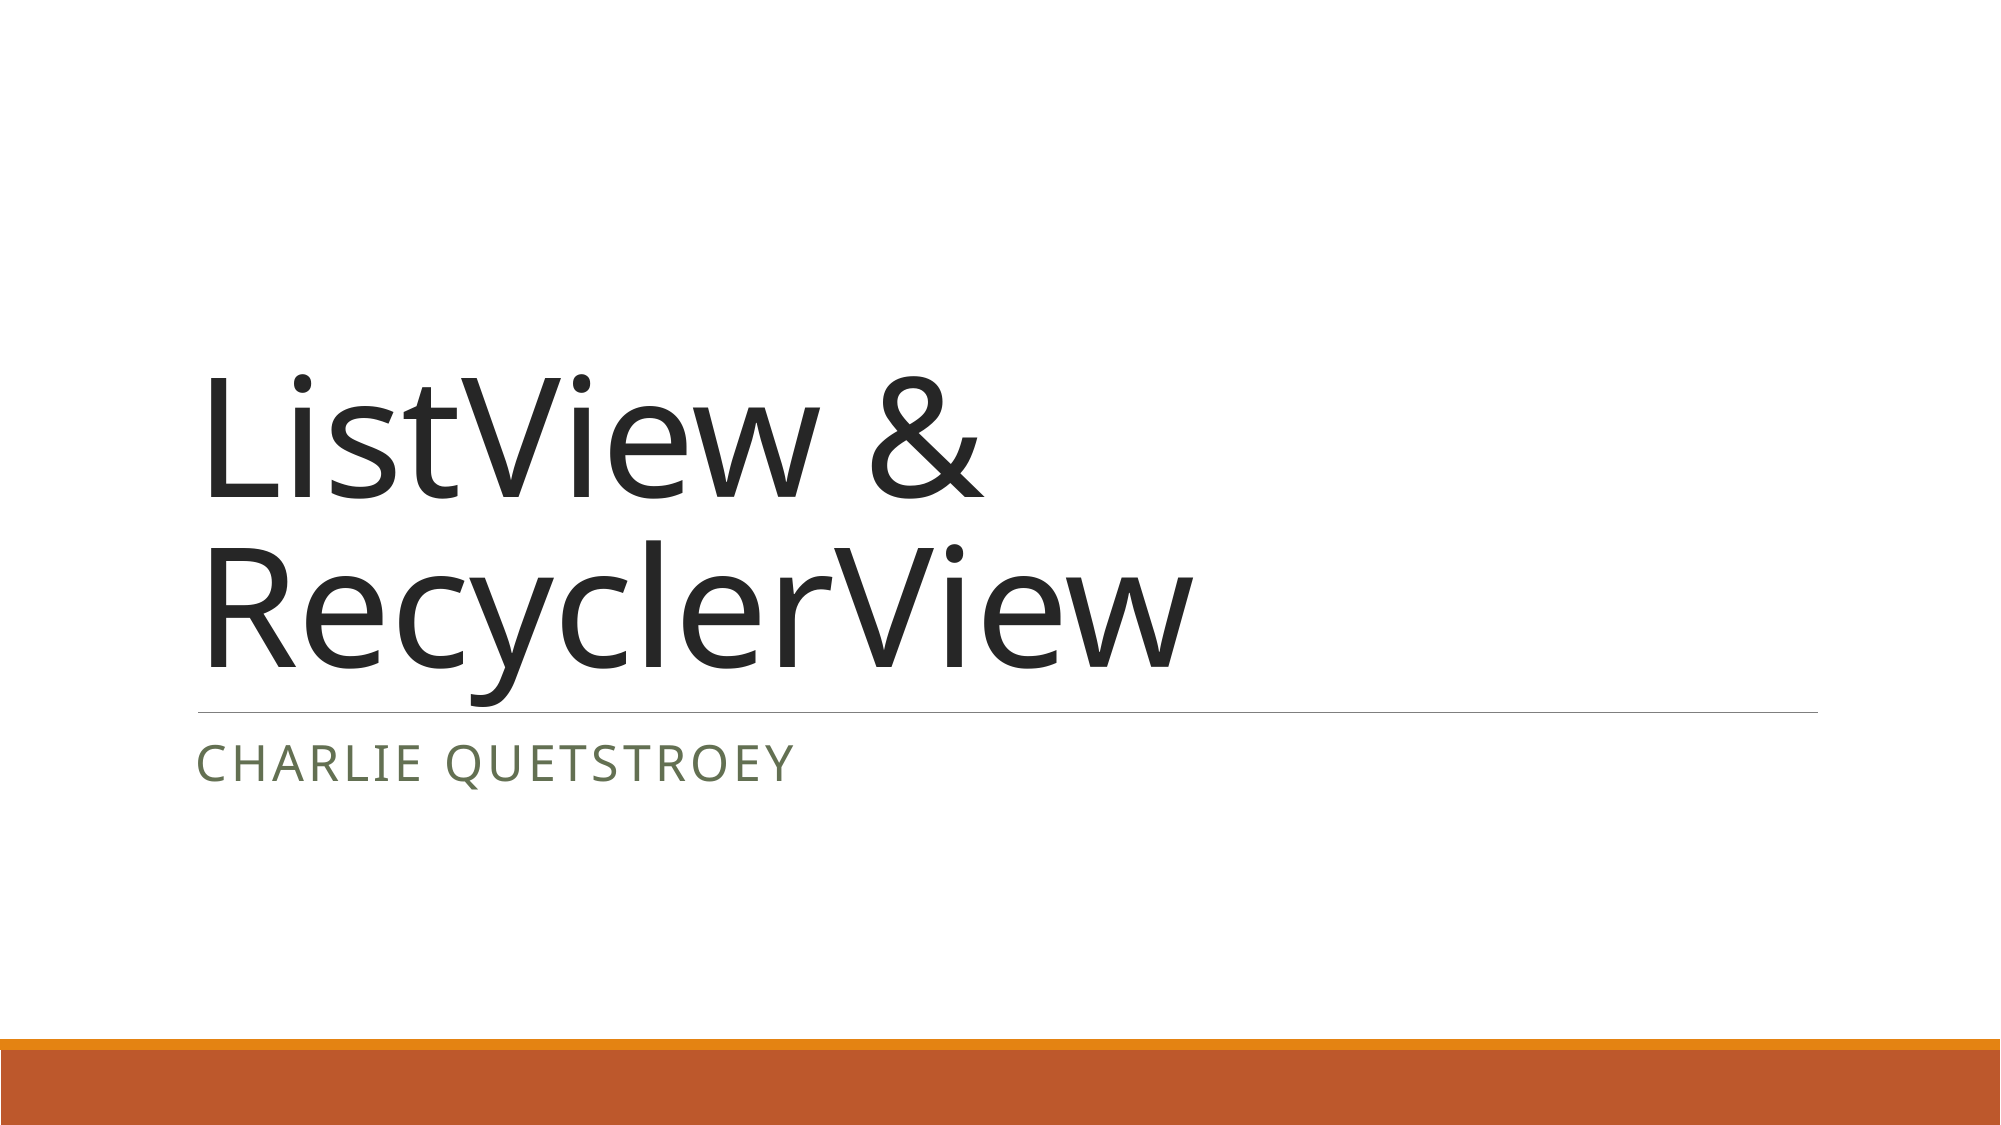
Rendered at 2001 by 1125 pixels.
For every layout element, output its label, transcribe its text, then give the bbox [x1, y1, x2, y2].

title ListView & RecyclerView [180, 124, 1831, 710]
subtitle Charlie Quetstroey [180, 730, 1831, 919]
